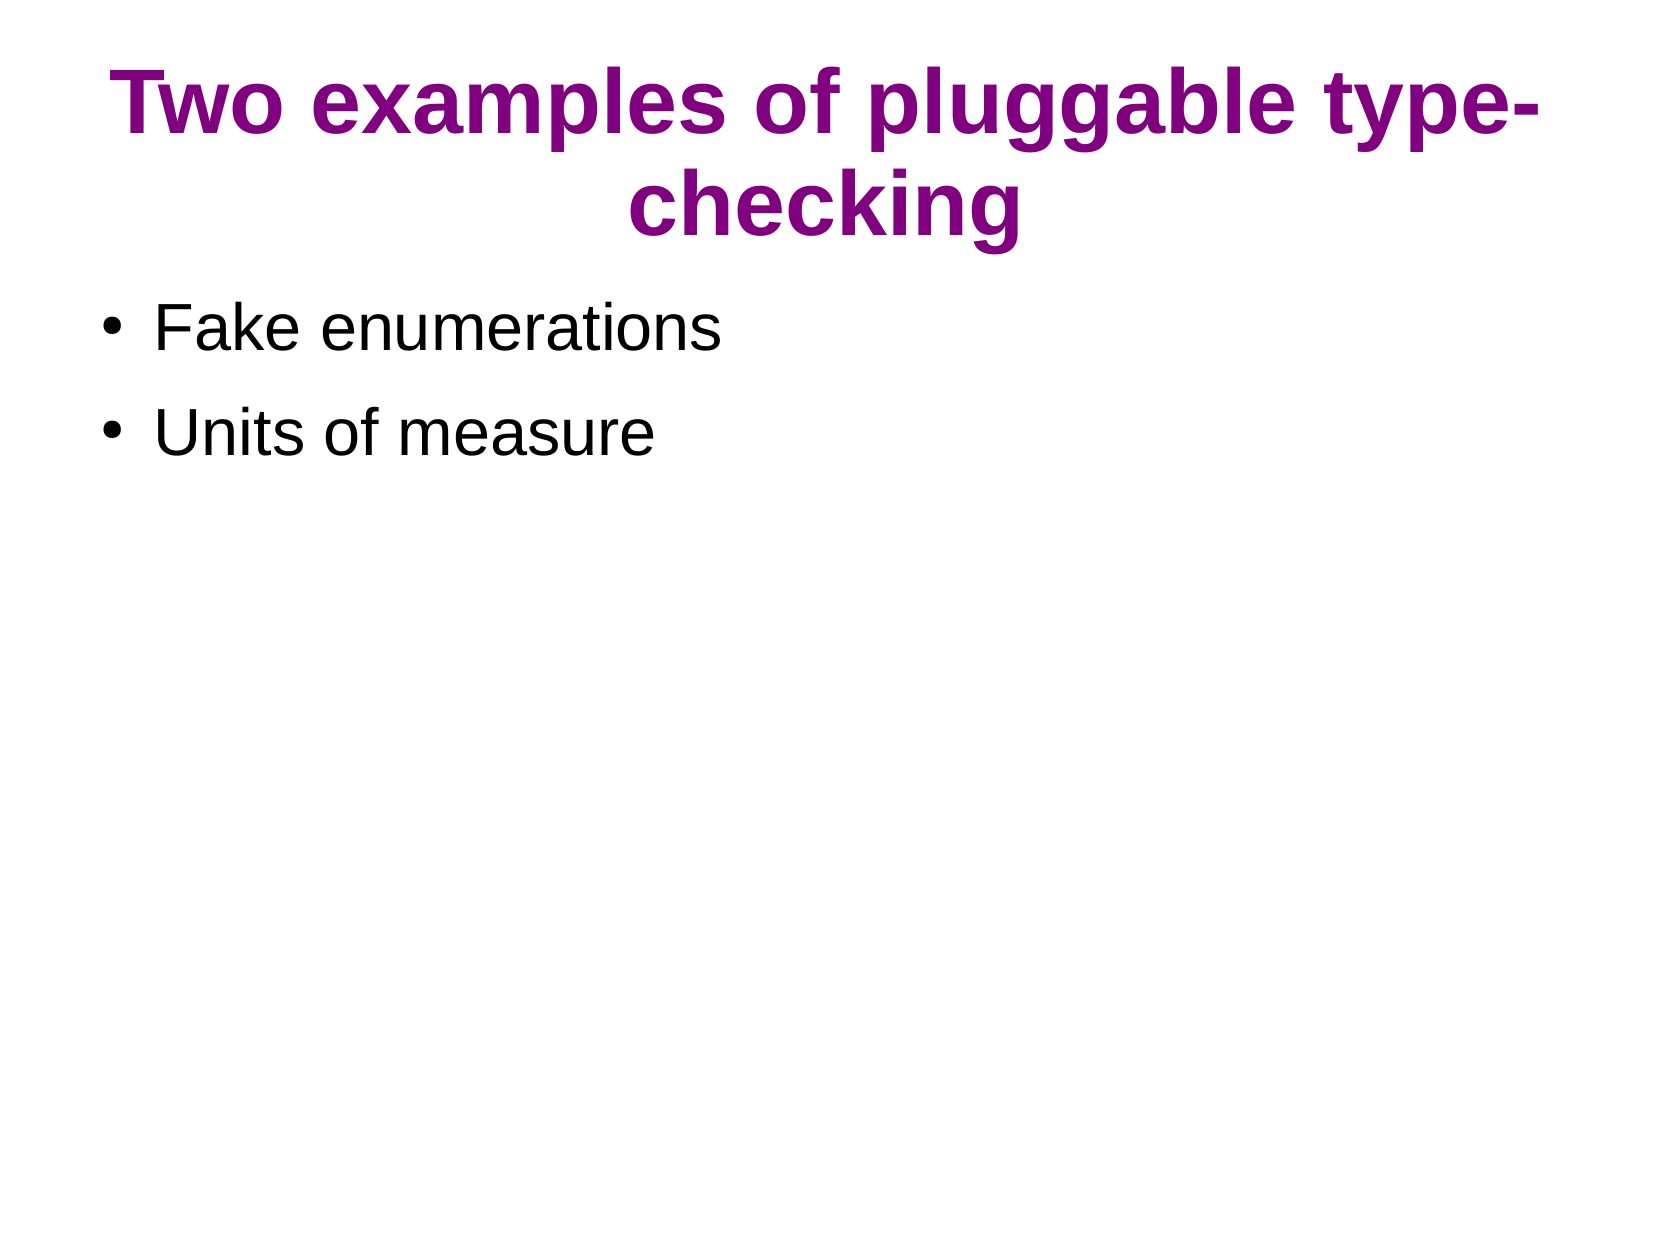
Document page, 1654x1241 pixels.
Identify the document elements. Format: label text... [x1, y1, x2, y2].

list Fake enumerations Units of measure [82, 290, 1571, 1010]
title Two examples of pluggable type-checking [82, 49, 1571, 257]
